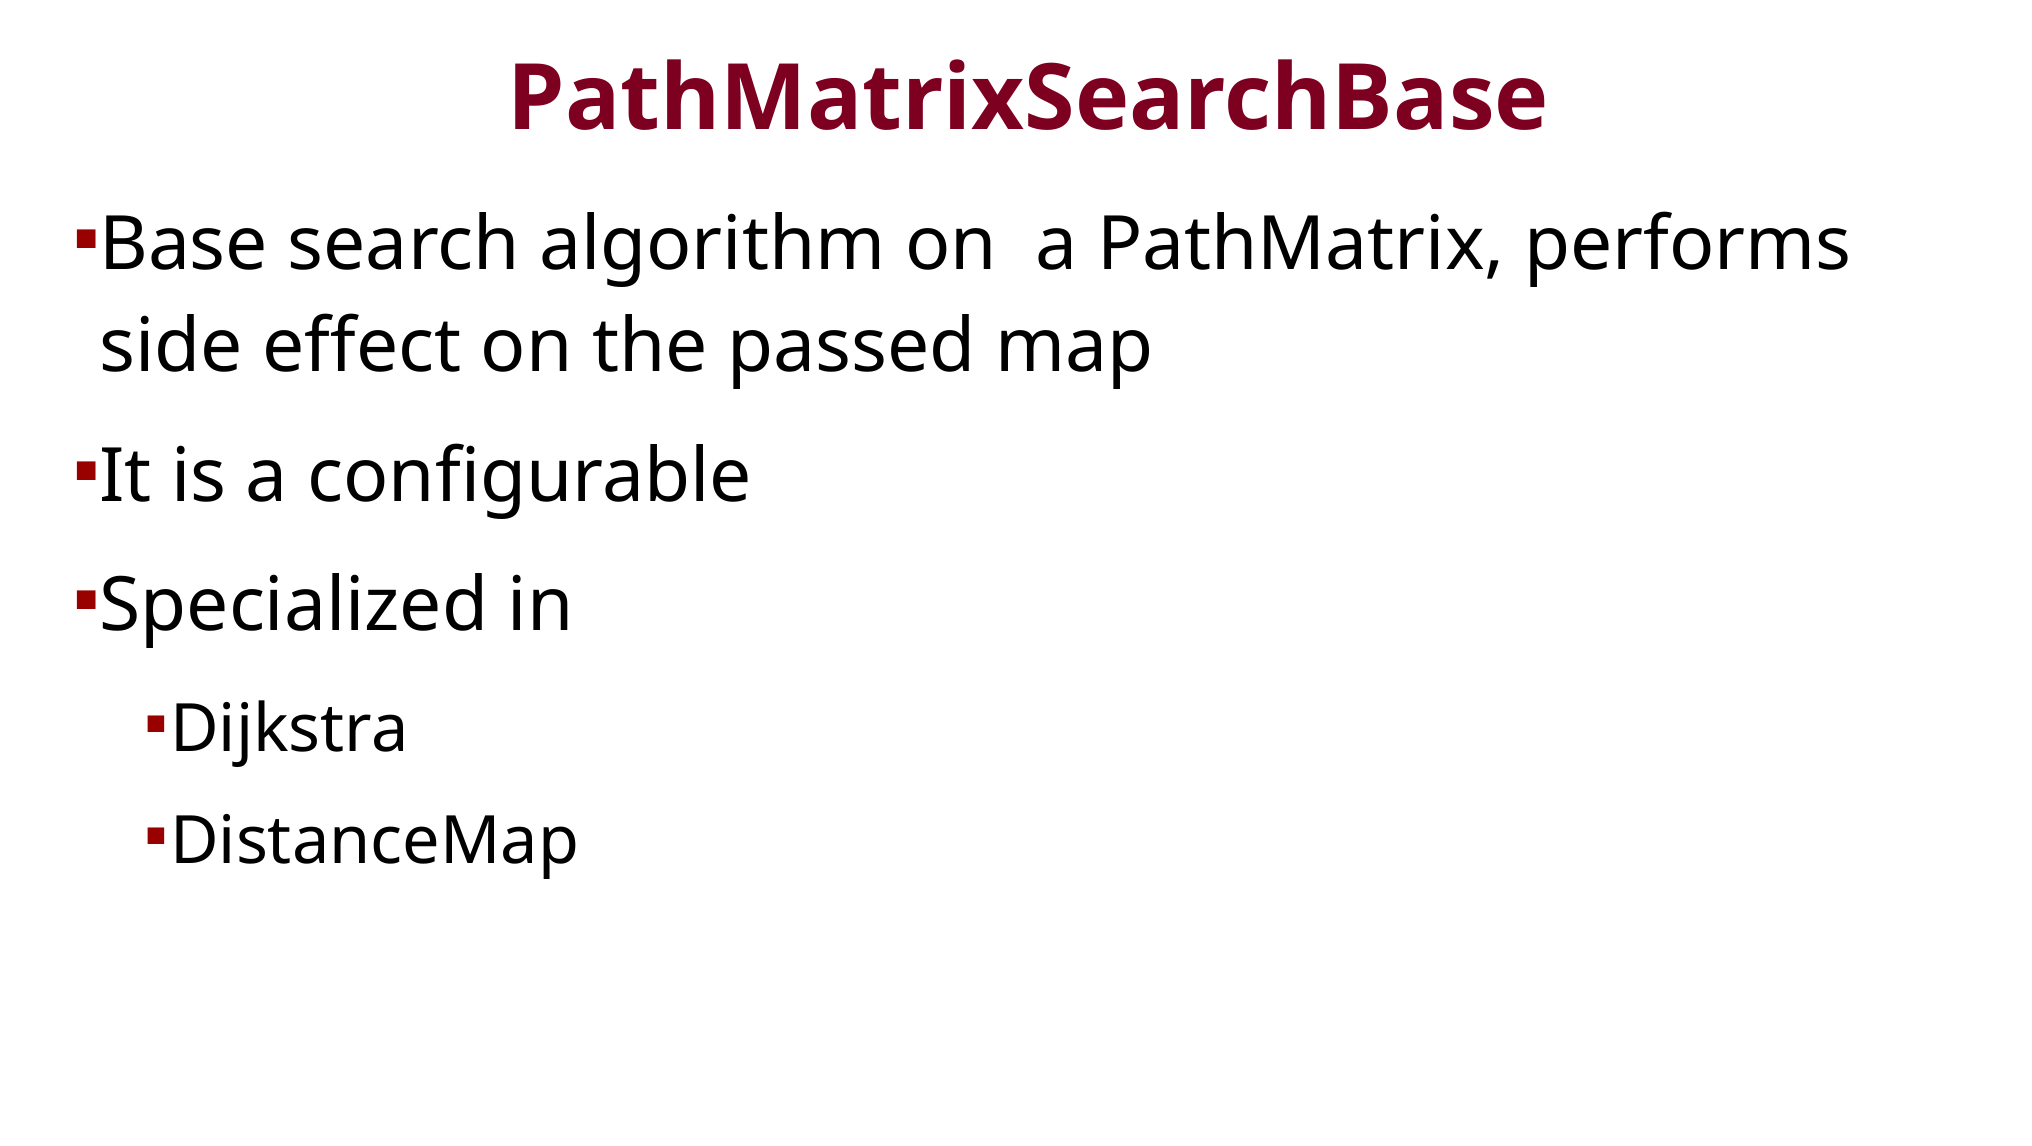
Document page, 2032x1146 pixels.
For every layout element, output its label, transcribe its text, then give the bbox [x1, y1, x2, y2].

title PathMatrixSearchBase [37, 10, 2020, 178]
list Base search algorithm on a PathMatrix, performs side effect on the passed map It is a configurable Specialized in Dijkstra DistanceMap [59, 188, 1985, 1111]
